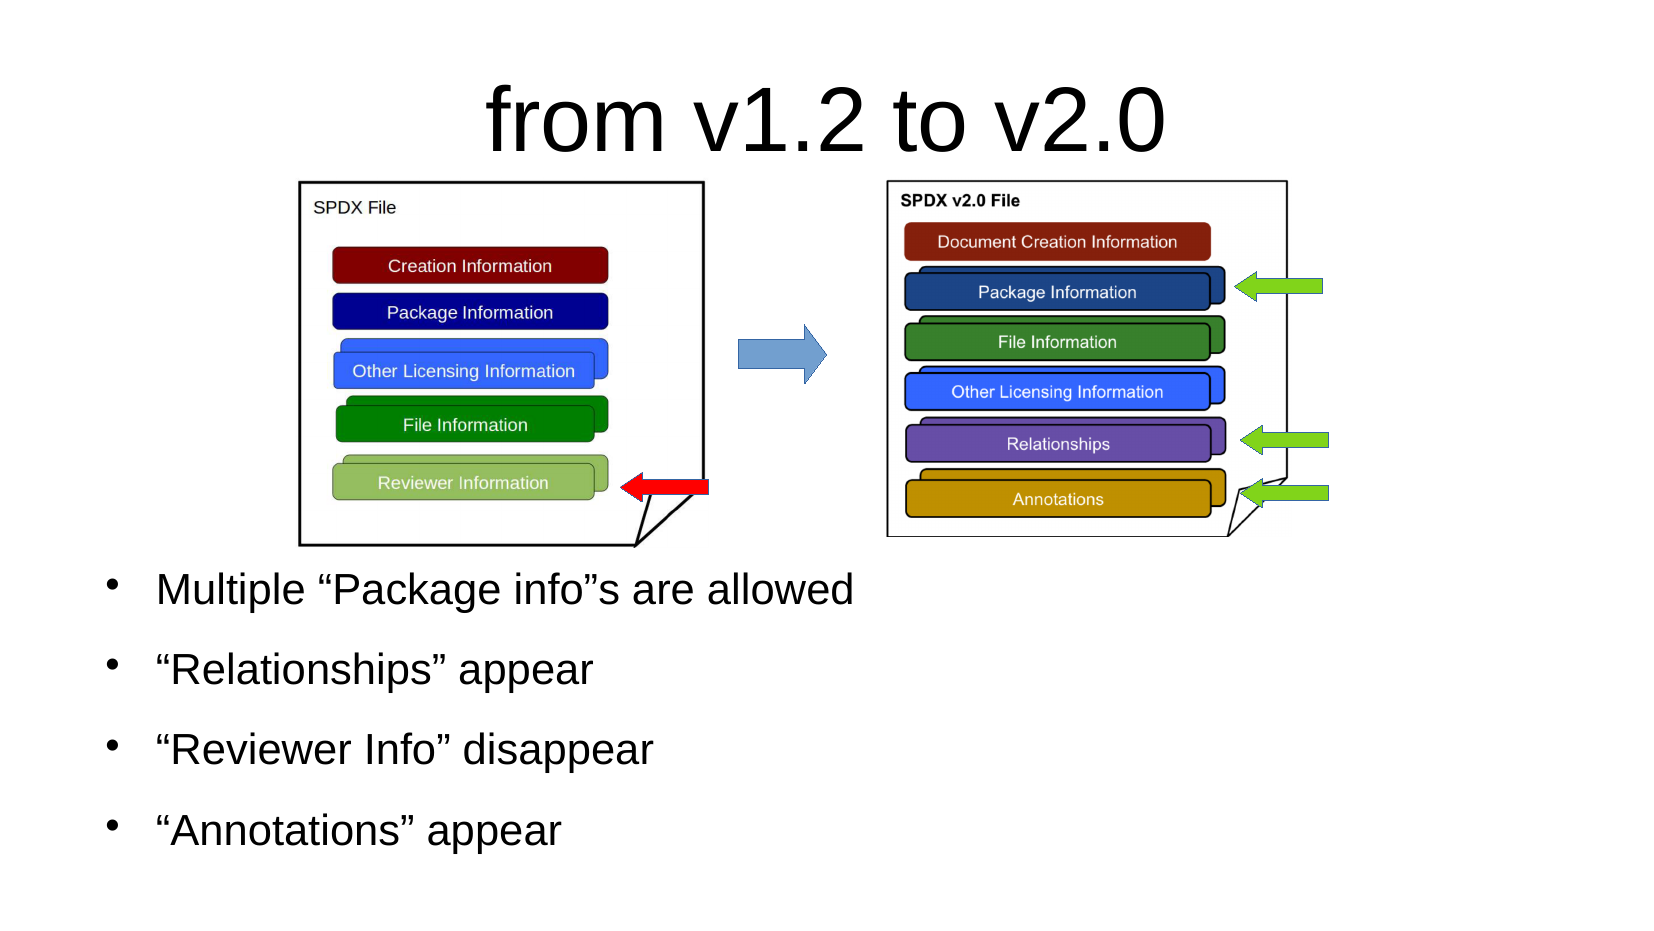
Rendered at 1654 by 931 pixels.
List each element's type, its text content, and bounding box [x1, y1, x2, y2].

text_box [620, 472, 709, 502]
picture [885, 177, 1292, 537]
title from v1.2 to v2.0 [82, 37, 1571, 193]
text_box [738, 324, 827, 384]
text_box [1240, 425, 1329, 455]
picture [295, 177, 709, 548]
text_box [1240, 478, 1329, 508]
text_box [1234, 271, 1323, 302]
list Multiple “Package info”s are allowed “Relationships” appear “Reviewer Info” disappear “Annotations” appear [88, 561, 1571, 857]
